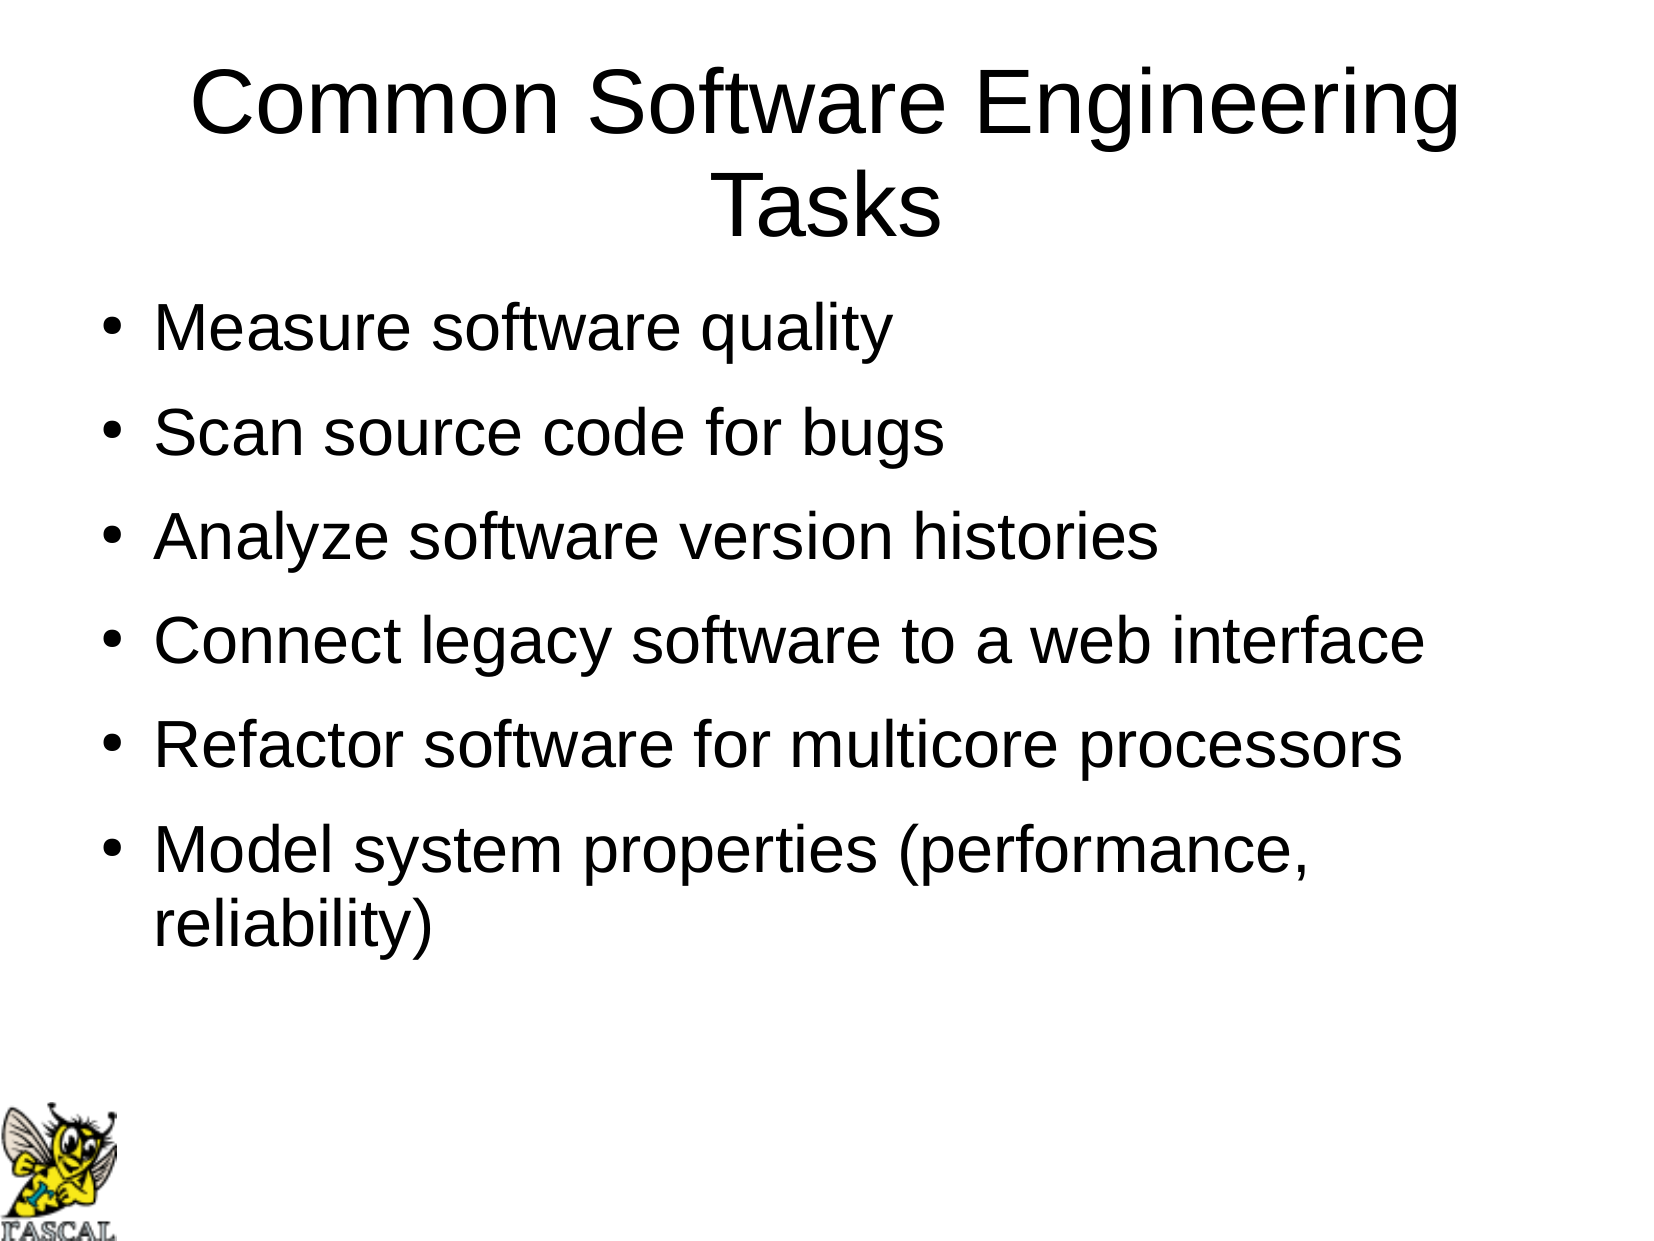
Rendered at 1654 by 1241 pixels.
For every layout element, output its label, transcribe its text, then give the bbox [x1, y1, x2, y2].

list Measure software quality Scan source code for bugs Analyze software version histories Connect legacy software to a web interface Refactor software for multicore processors Model system properties (performance, reliability) [82, 290, 1571, 1109]
title Common Software Engineering Tasks [82, 49, 1571, 257]
picture [0, 1102, 117, 1241]
